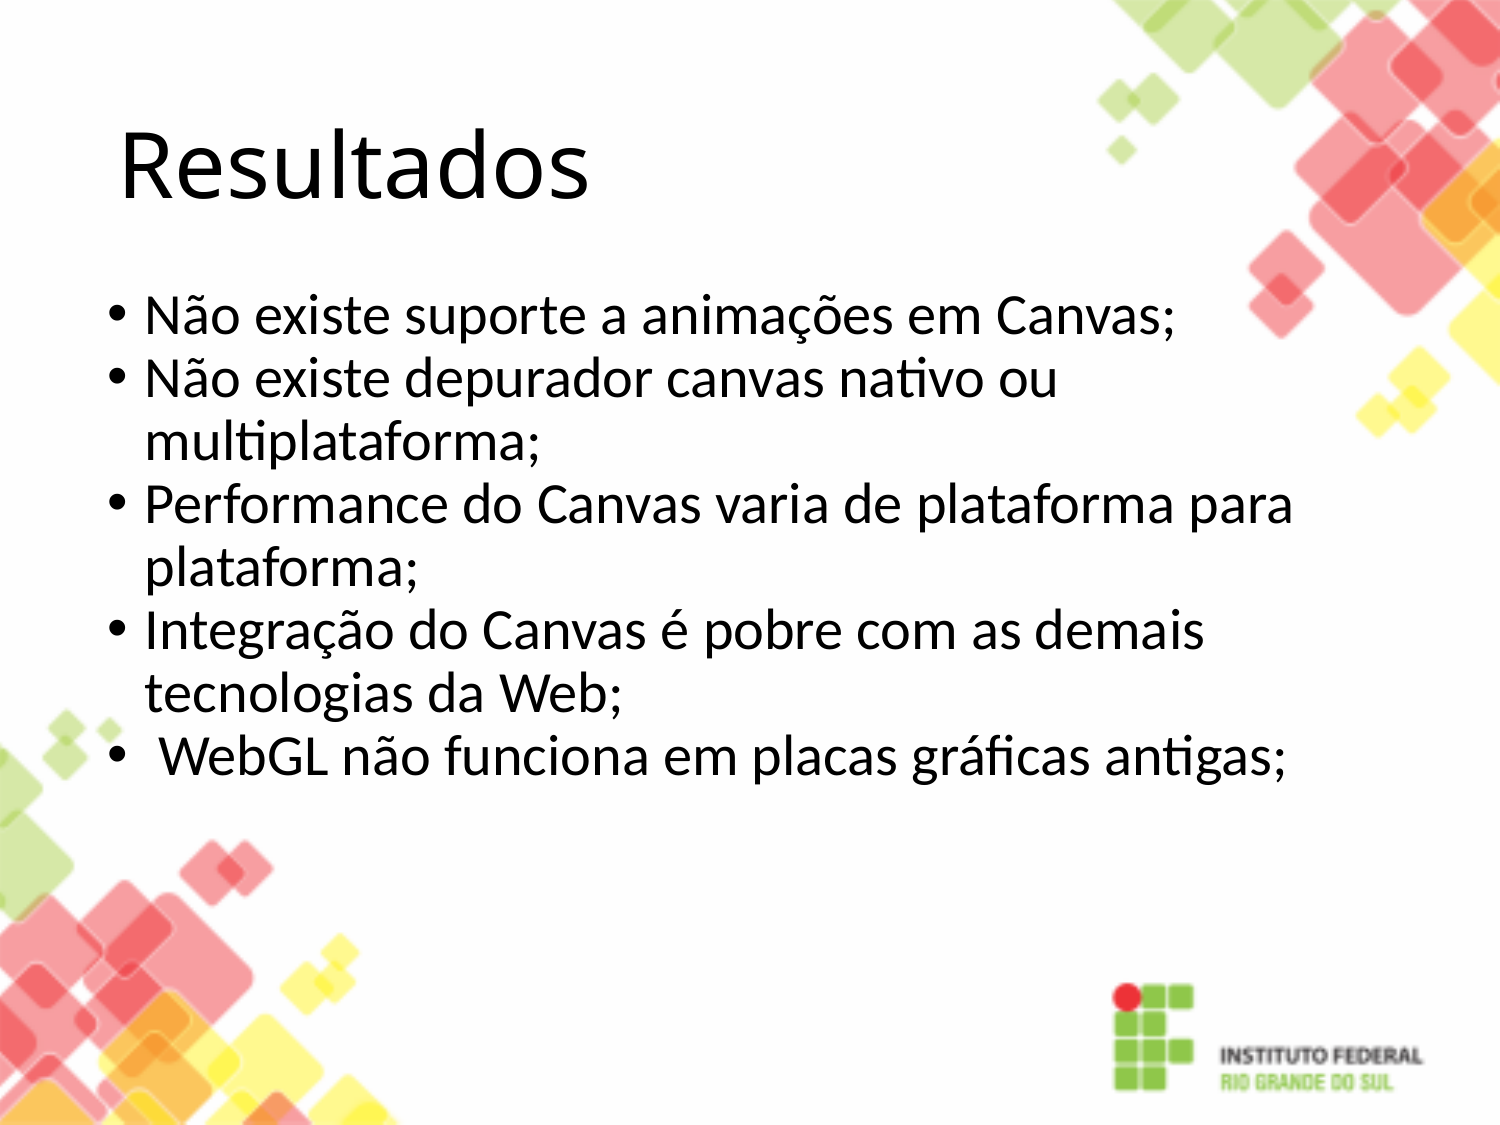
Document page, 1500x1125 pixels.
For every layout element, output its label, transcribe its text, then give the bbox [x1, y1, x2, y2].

text_box Não existe suporte a animações em Canvas; Não existe depurador canvas nativo ou multiplataforma; Performance do Canvas varia de plataforma para plataforma; Integração do Canvas é pobre com as demais tecnologias da Web; WebGL não funciona em placas gráficas antigas; [92, 277, 1387, 991]
text_box Resultados [103, 59, 1397, 278]
picture [0, 0, 1500, 1125]
